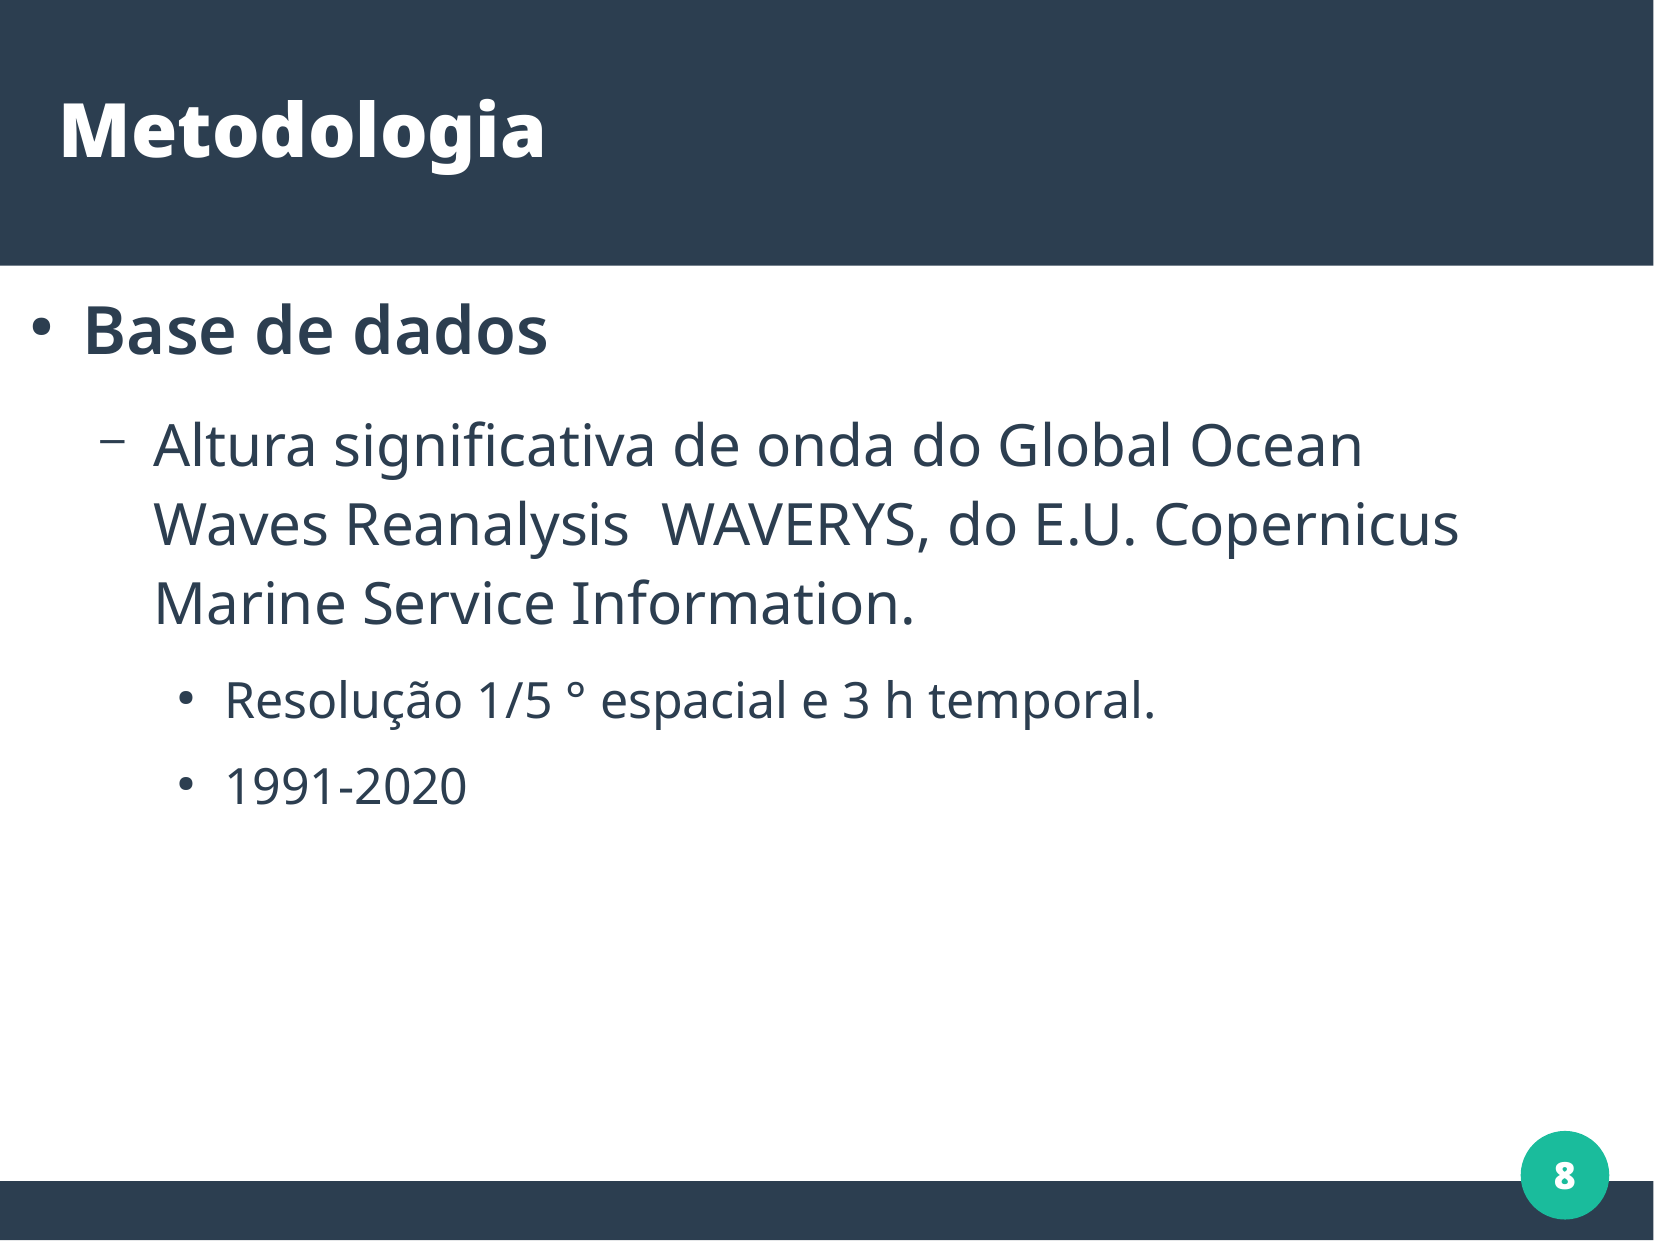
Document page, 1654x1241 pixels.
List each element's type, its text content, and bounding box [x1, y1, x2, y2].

list Base de dados Altura significativa de onda do Global Ocean Waves Reanalysis WAVERYS, do E.U. Copernicus Marine Service Information. Resolução 1/5 ° espacial e 3 h temporal. 1991-2020 [11, 283, 1536, 827]
title Metodologia [59, 49, 1595, 207]
